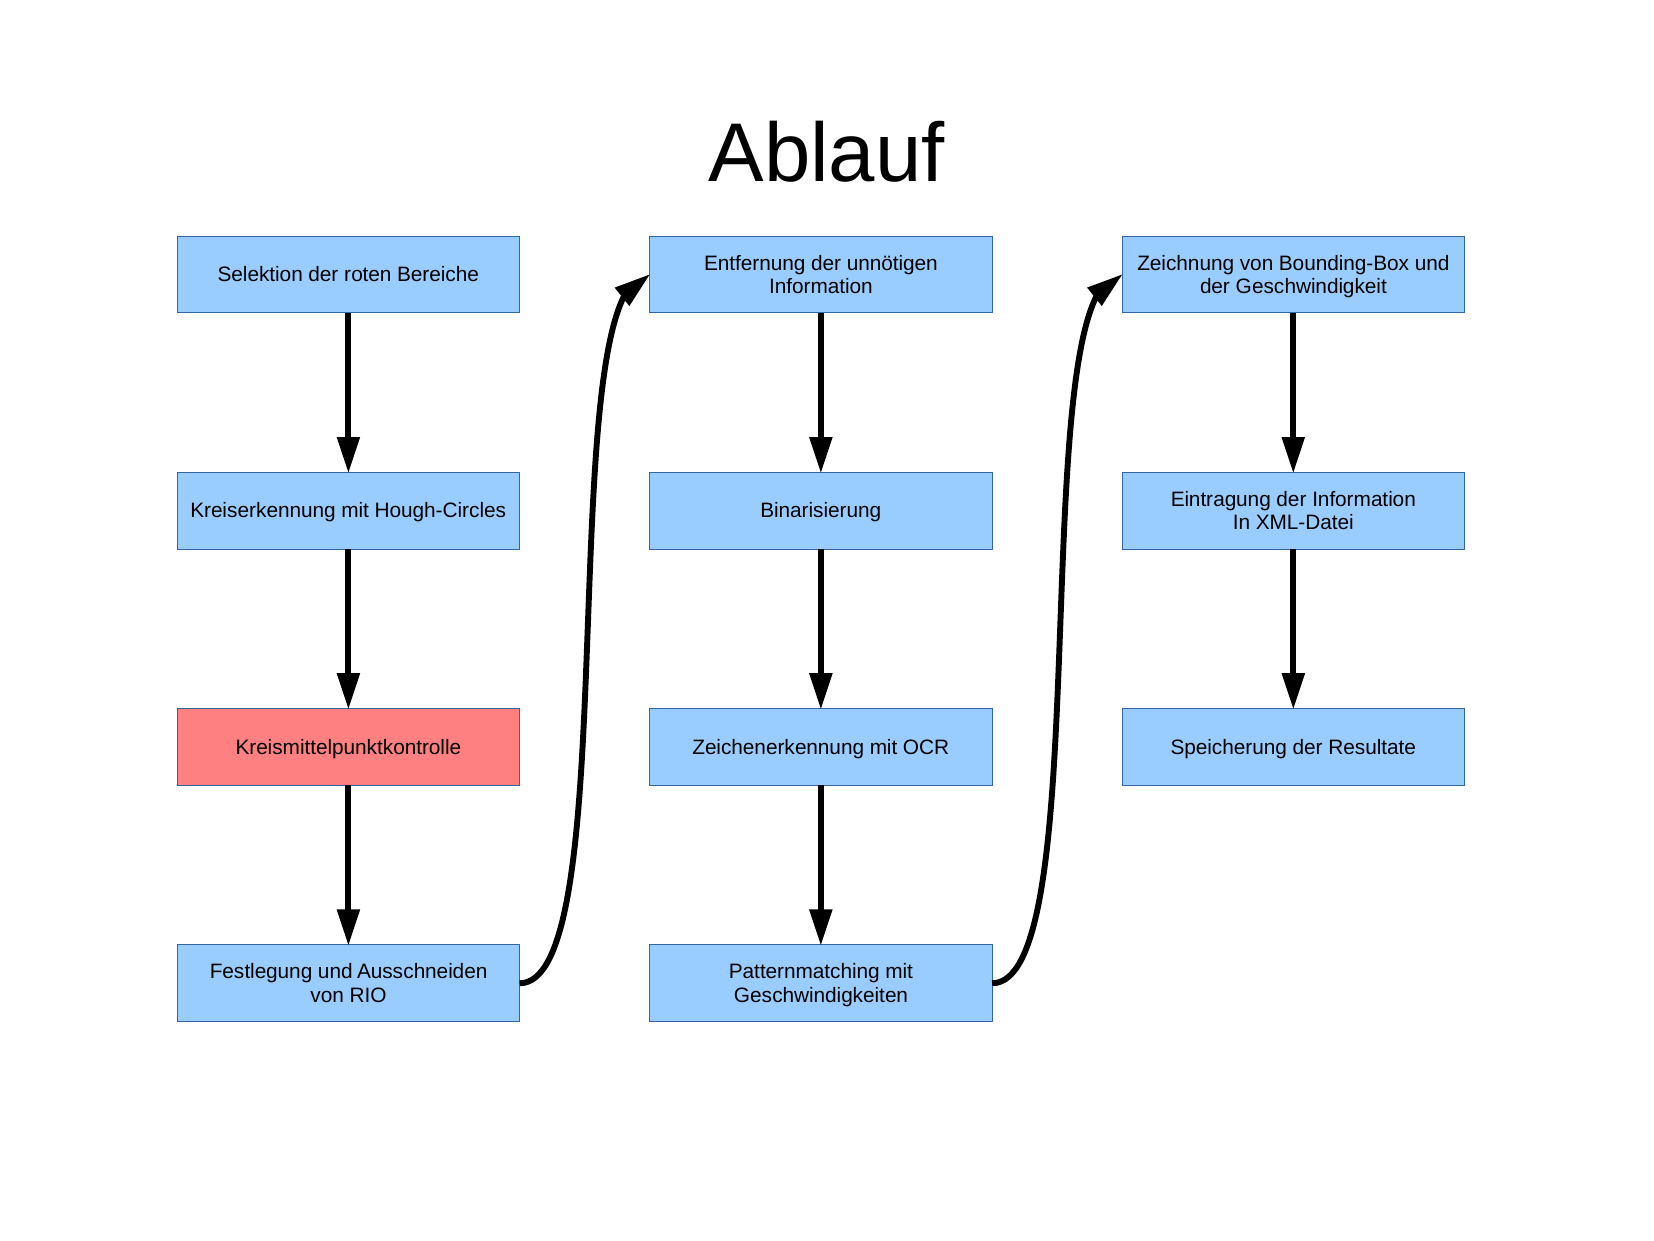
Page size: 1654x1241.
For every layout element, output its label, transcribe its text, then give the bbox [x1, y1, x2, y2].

text_box Kreiserkennung mit Hough-Circles [177, 472, 520, 550]
text_box Patternmatching mit Geschwindigkeiten [649, 944, 993, 1022]
title Ablauf [82, 49, 1571, 257]
text_box Zeichenerkennung mit OCR [649, 708, 993, 786]
text_box Zeichnung von Bounding-Box und der Geschwindigkeit [1122, 236, 1465, 313]
text_box Kreismittelpunktkontrolle [177, 708, 520, 786]
text_box Entfernung der unnötigen Information [649, 236, 993, 313]
text_box Festlegung und Ausschneiden von RIO [177, 944, 520, 1022]
text_box Eintragung der Information In XML-Datei [1122, 472, 1465, 550]
text_box Speicherung der Resultate [1122, 708, 1465, 786]
text_box Binarisierung [649, 472, 993, 550]
text_box Selektion der roten Bereiche [177, 236, 520, 313]
